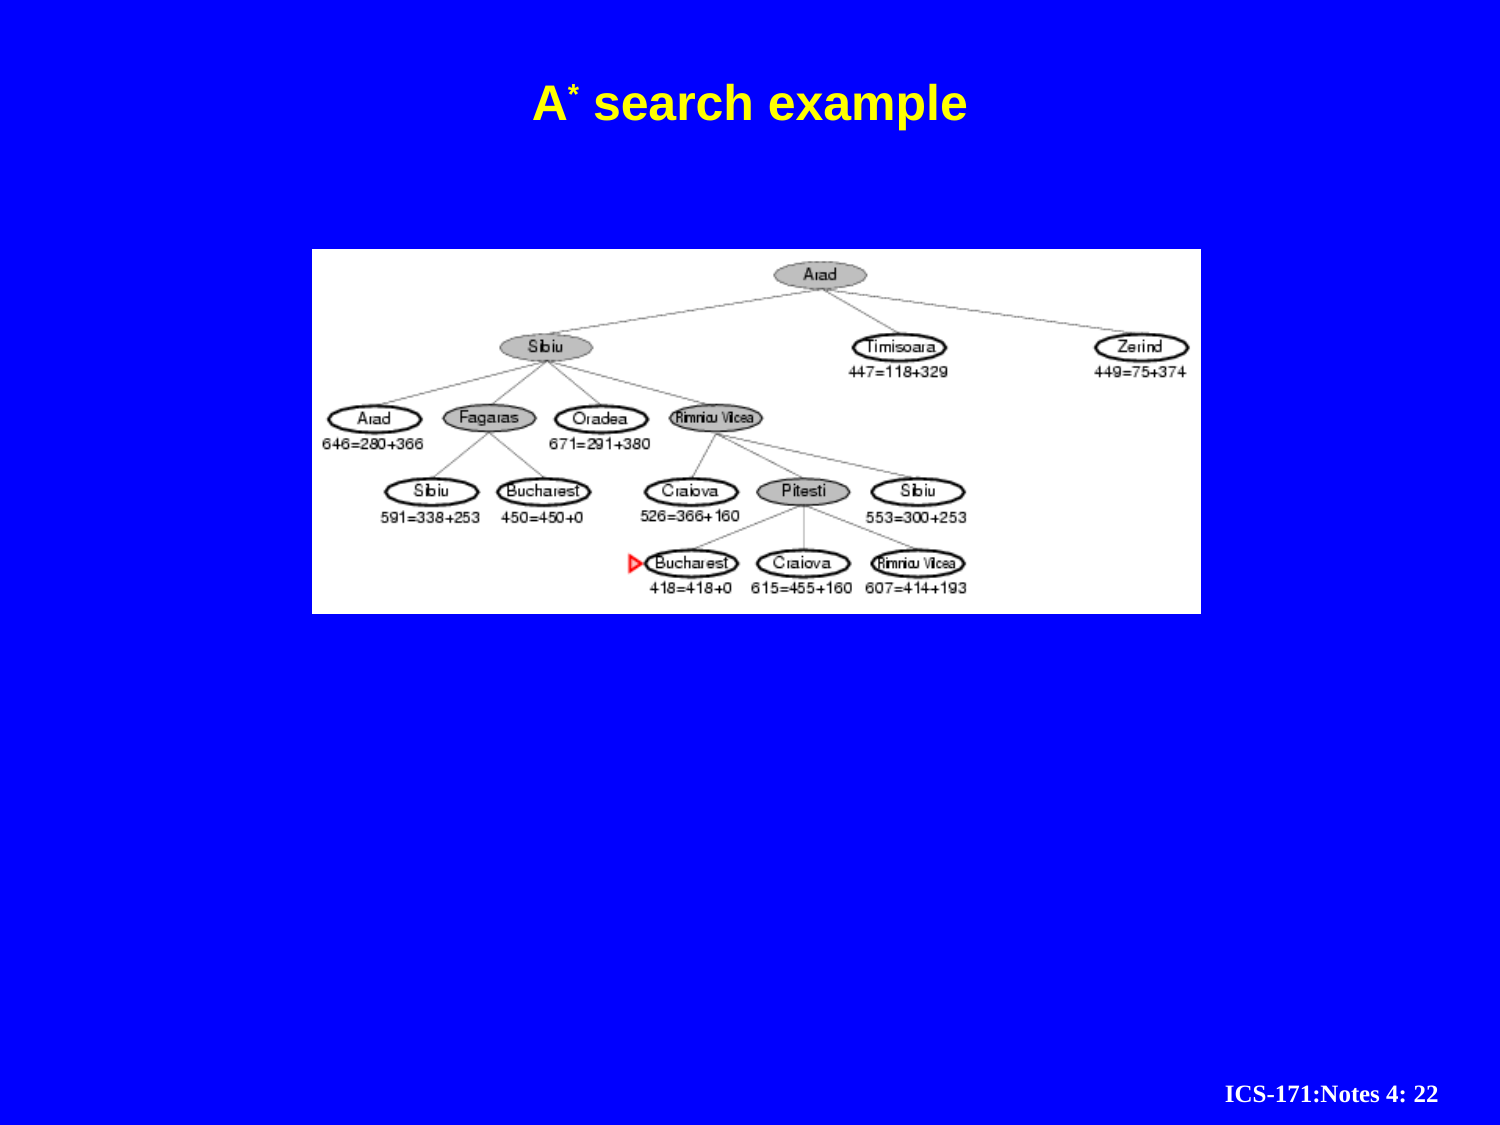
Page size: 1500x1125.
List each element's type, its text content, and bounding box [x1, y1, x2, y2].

picture [312, 249, 1201, 615]
title A* search example [112, 49, 1388, 150]
